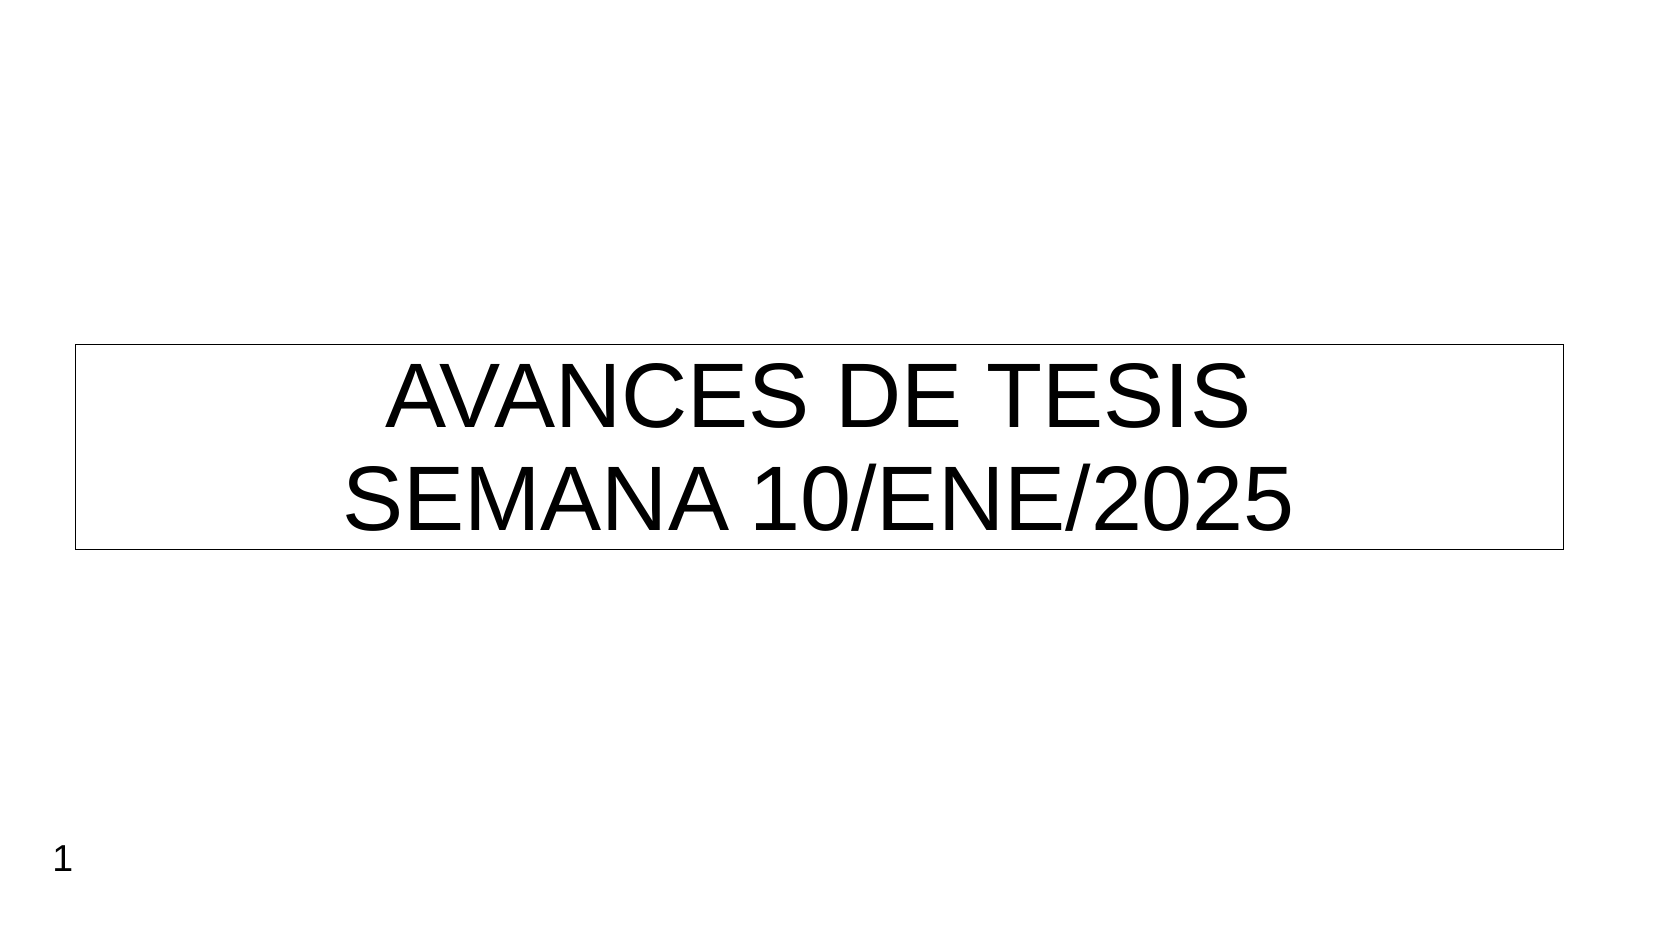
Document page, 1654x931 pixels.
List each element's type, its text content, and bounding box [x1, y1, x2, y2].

title AVANCES DE TESIS SEMANA 10/ENE/2025 [75, 344, 1564, 550]
text_box <number> [37, 829, 667, 901]
